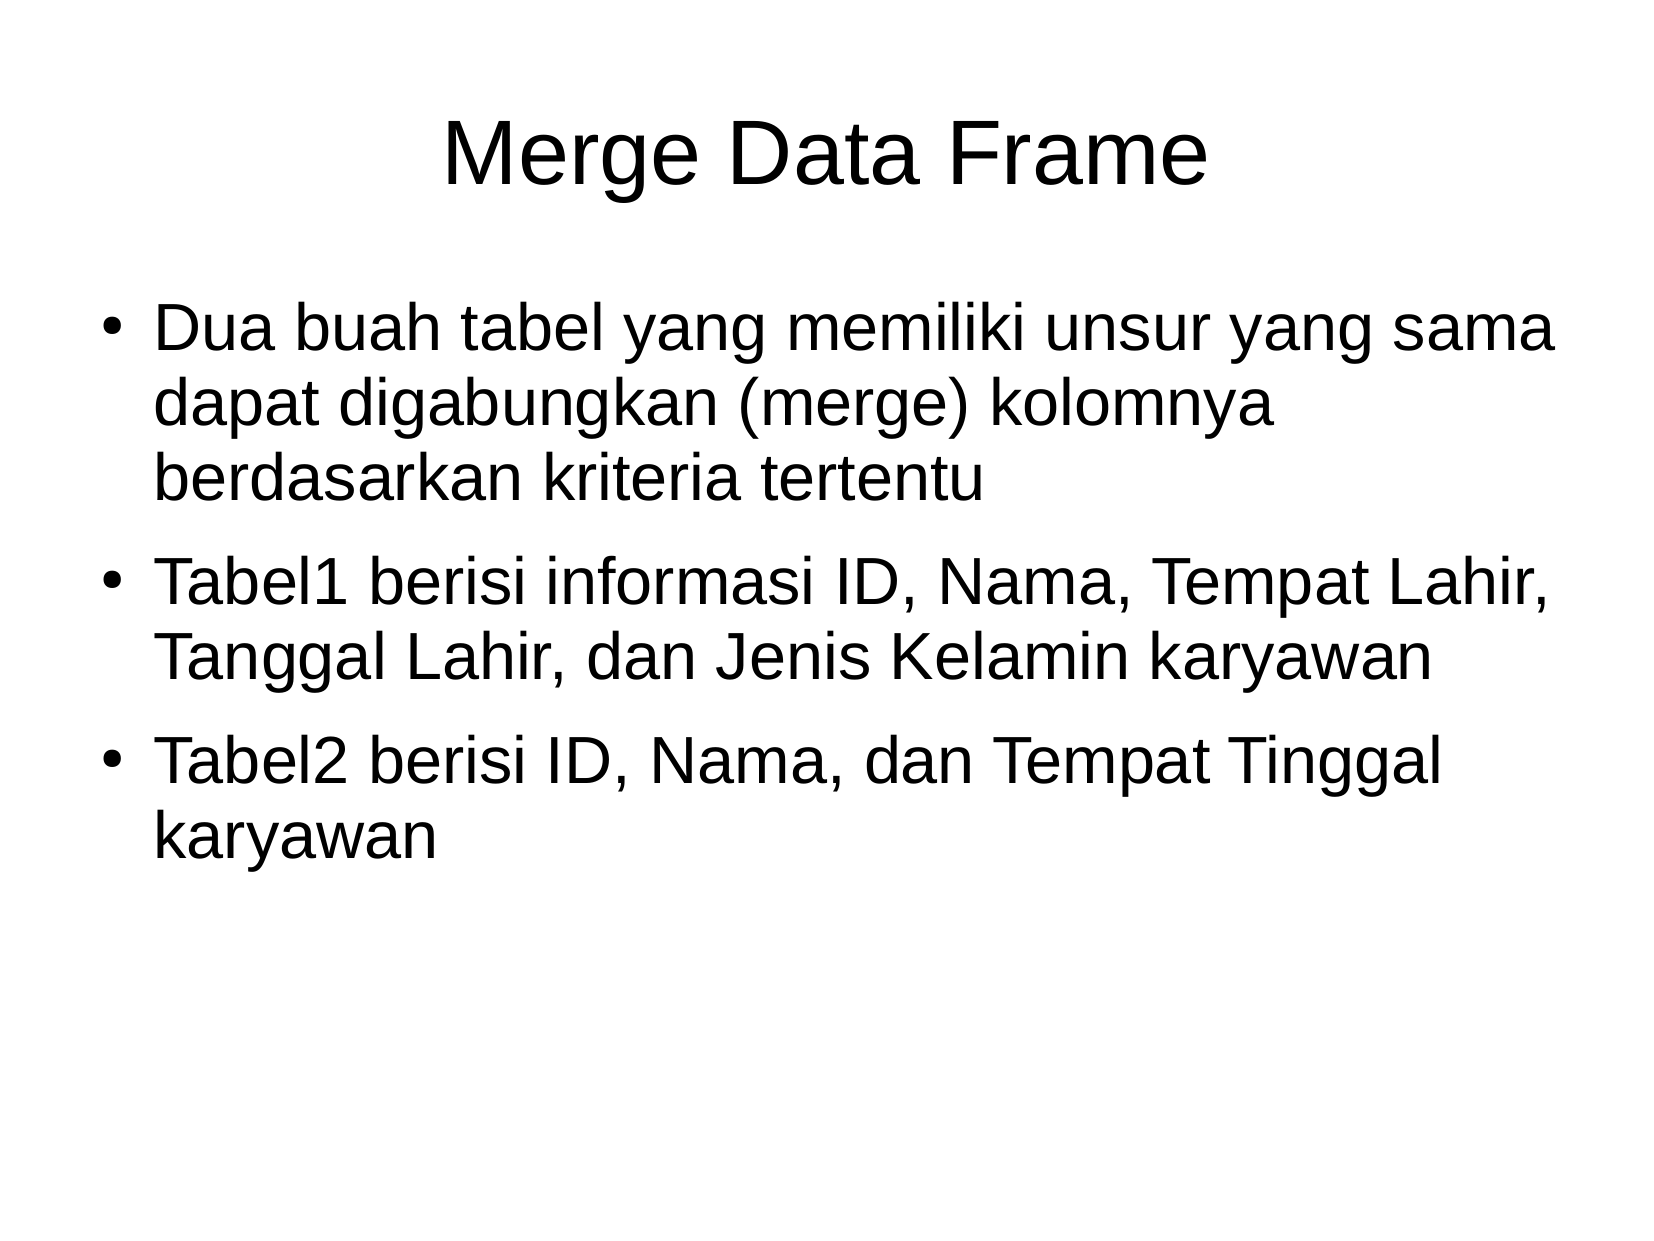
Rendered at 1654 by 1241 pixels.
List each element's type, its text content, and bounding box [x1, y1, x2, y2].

list Dua buah tabel yang memiliki unsur yang sama dapat digabungkan (merge) kolomnya berdasarkan kriteria tertentu Tabel1 berisi informasi ID, Nama, Tempat Lahir, Tanggal Lahir, dan Jenis Kelamin karyawan Tabel2 berisi ID, Nama, dan Tempat Tinggal karyawan [82, 290, 1571, 1010]
title Merge Data Frame [82, 49, 1571, 257]
